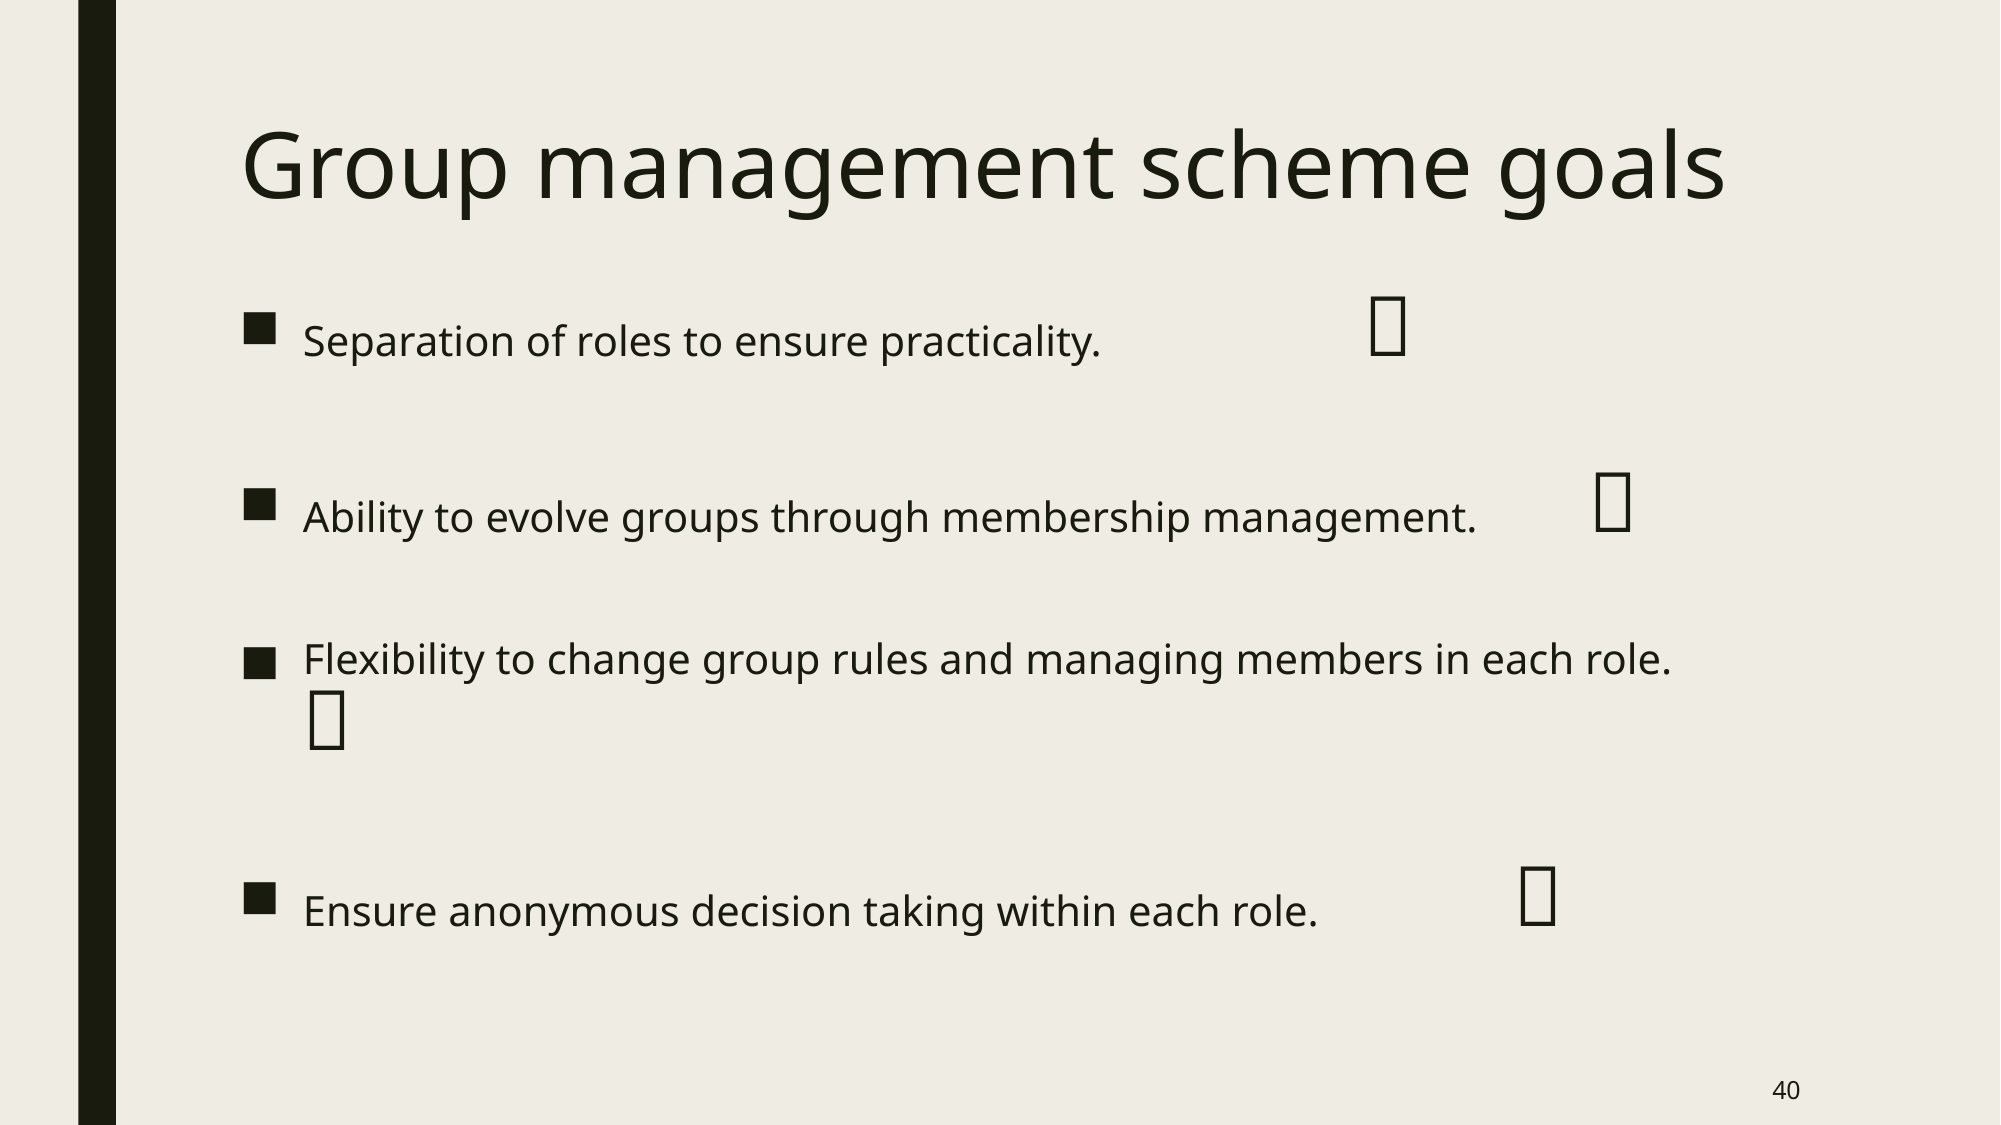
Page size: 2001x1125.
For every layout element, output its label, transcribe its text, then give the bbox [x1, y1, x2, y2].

title Group management scheme goals [225, 112, 1800, 281]
list Separation of roles to ensure practicality. ✅ Ability to evolve groups through membership management. ✅ Flexibility to change group rules and managing members in each role. ✅ Ensure anonymous decision taking within each role. ✅ [225, 281, 1800, 963]
slide_number <number> [1553, 1058, 1816, 1125]
